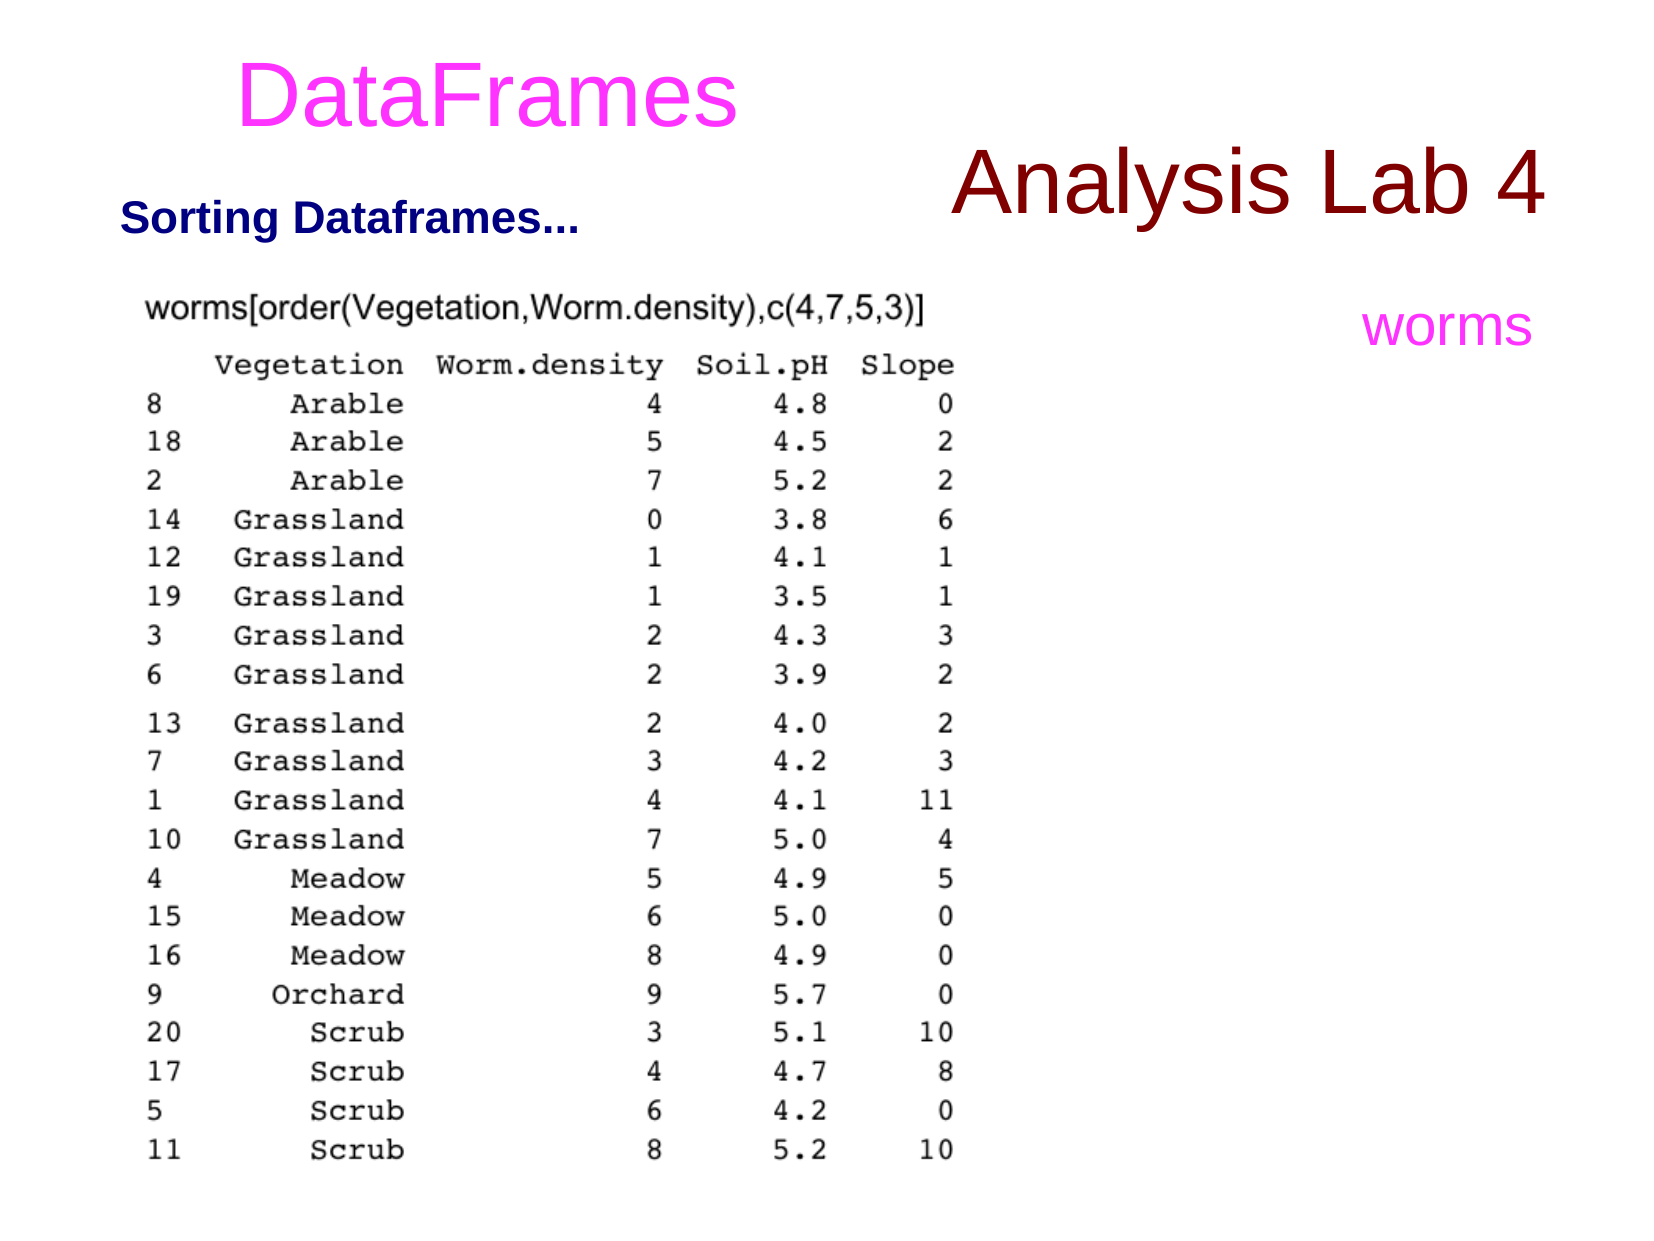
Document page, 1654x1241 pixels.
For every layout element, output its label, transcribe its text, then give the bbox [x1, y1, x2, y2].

title Analysis Lab 4 [931, 77, 1549, 285]
picture [131, 285, 989, 1178]
text_box worms [1486, 285, 1561, 868]
text_box DataFrames [45, 36, 931, 346]
text_box Sorting Dataframes... [105, 184, 1486, 884]
